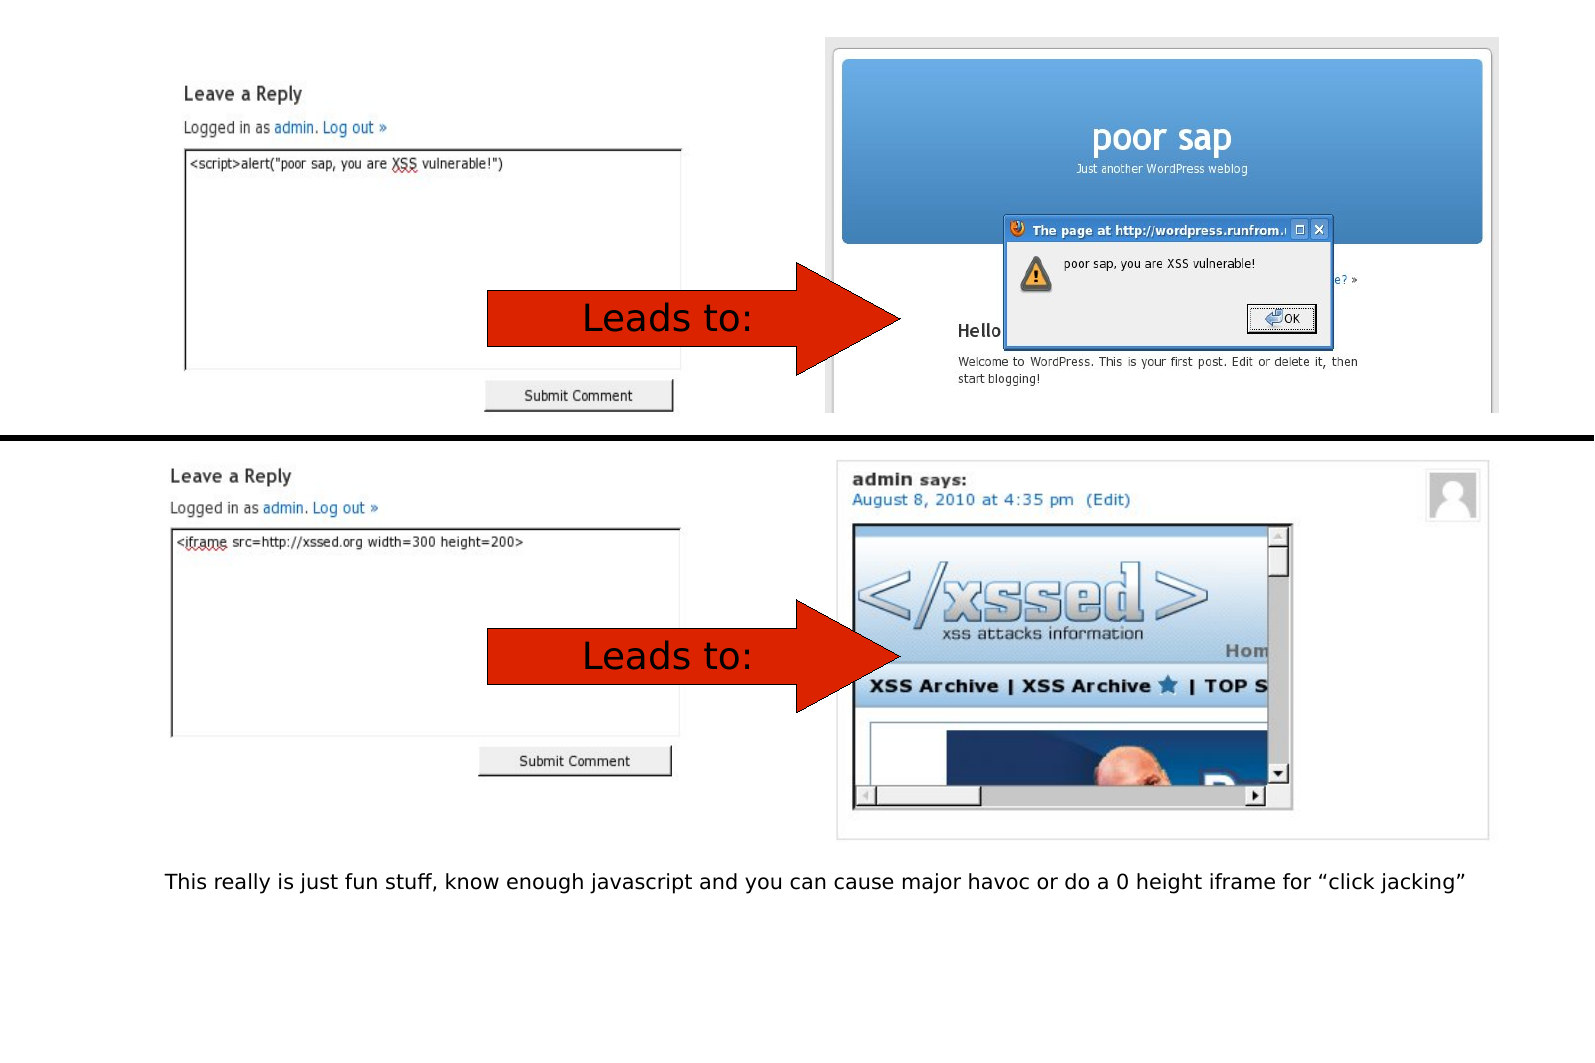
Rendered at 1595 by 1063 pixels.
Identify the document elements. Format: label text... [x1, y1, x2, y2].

picture [825, 37, 1499, 413]
picture [825, 449, 1501, 850]
text_box Leads to: [487, 262, 901, 376]
text_box Leads to: [487, 599, 901, 713]
text_box This really is just fun stuff, know enough javascript and you can cause major havoc or do a 0 height iframe for “click jacking” [150, 862, 1538, 938]
picture [75, 441, 788, 788]
picture [75, 37, 788, 435]
